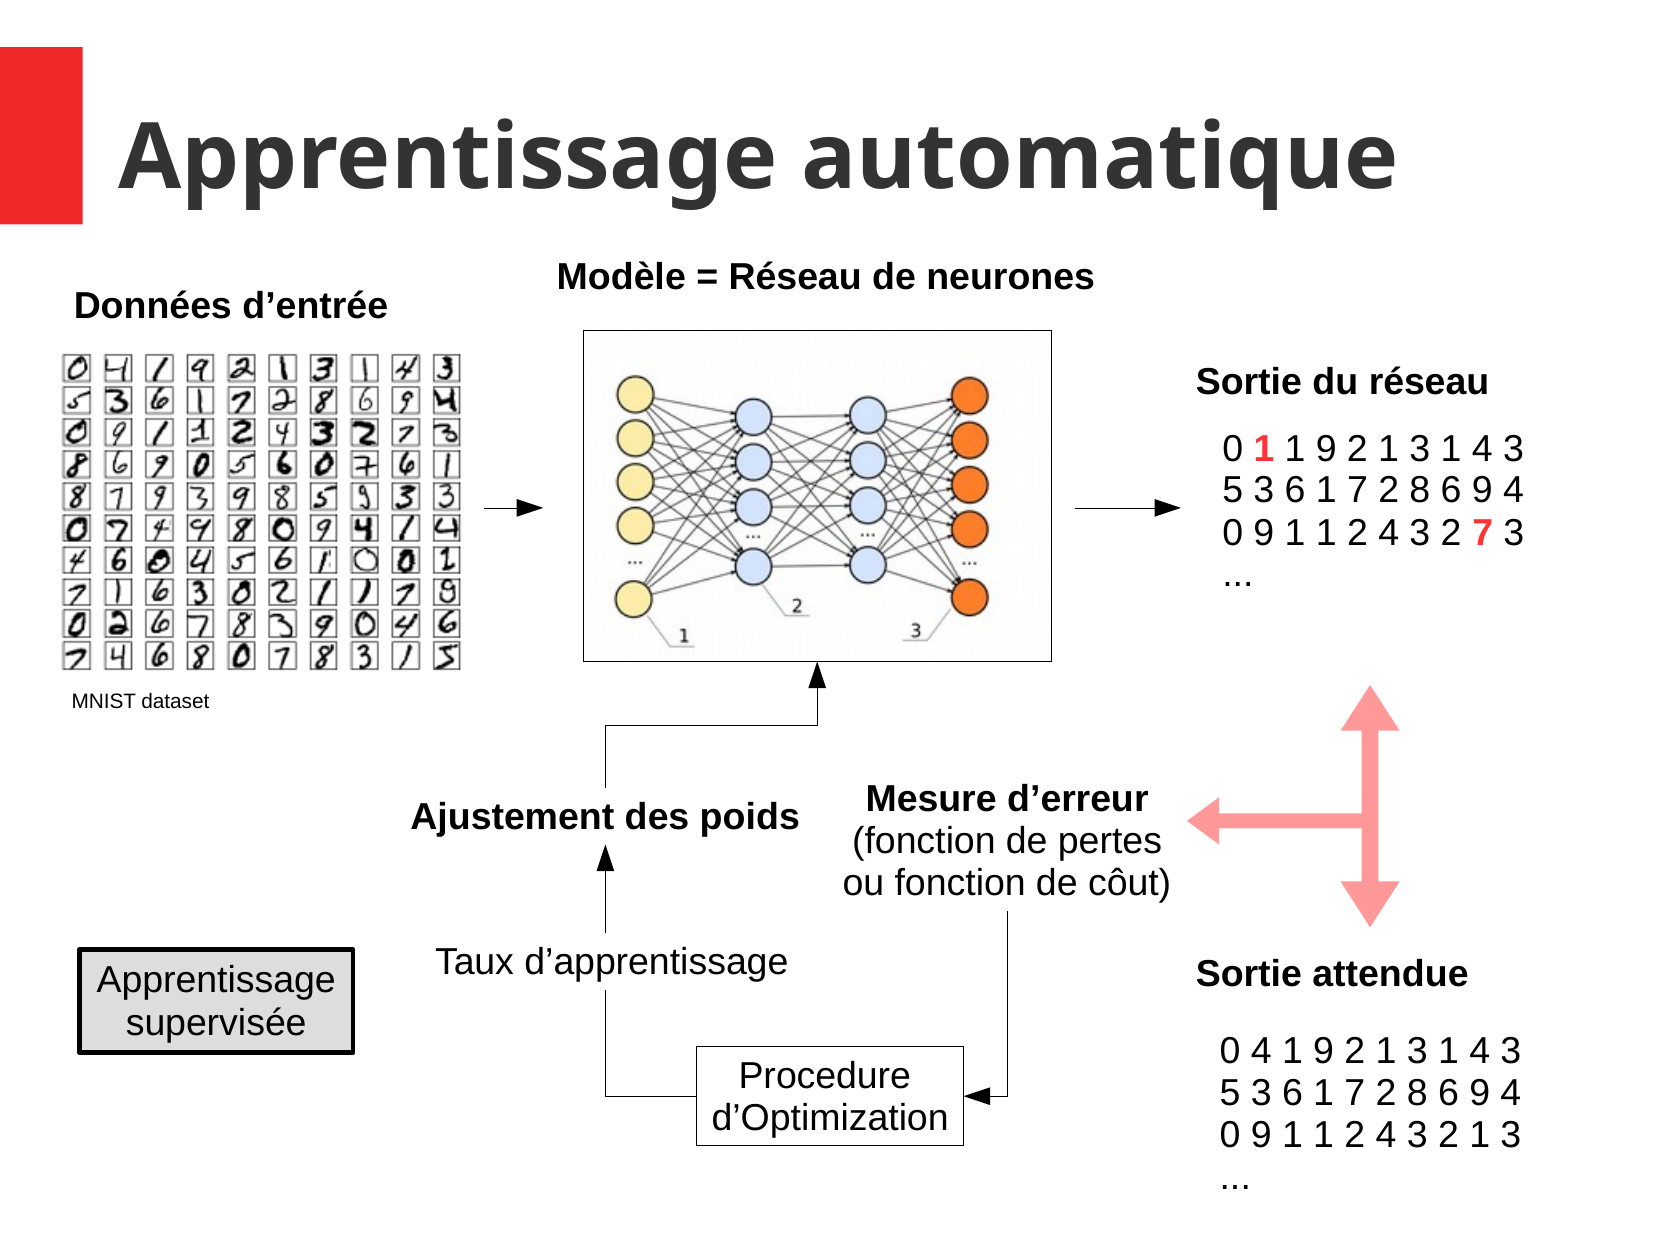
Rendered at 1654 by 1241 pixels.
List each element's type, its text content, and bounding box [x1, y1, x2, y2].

text_box Ajustement des poids [395, 787, 816, 845]
text_box Sortie du réseau [1181, 353, 1505, 411]
text_box Données d’entrée [59, 277, 404, 335]
text_box 0 4 1 9 2 1 3 1 4 3 5 3 6 1 7 2 8 6 9 4 0 9 1 1 2 4 3 2 1 3 ... [1204, 1021, 1537, 1205]
text_box Modèle = Réseau de neurones [541, 248, 1111, 305]
text_box Taux d’apprentissage [420, 933, 804, 990]
text_box Sortie attendue [1181, 944, 1484, 1002]
picture [59, 348, 467, 675]
text_box [1187, 685, 1400, 928]
text_box MNIST dataset [56, 682, 225, 721]
text_box 0 1 1 9 2 1 3 1 4 3 5 3 6 1 7 2 8 6 9 4 0 9 1 1 2 4 3 2 7 3 ... [1207, 419, 1540, 603]
text_box Apprentissage supervisée [79, 949, 353, 1053]
text_box Procedure d’Optimization [696, 1046, 964, 1146]
picture [583, 330, 1052, 662]
text_box Mesure d’erreur (fonction de pertes ou fonction de côut) [826, 770, 1188, 912]
title Apprentissage automatique [118, 49, 1571, 257]
